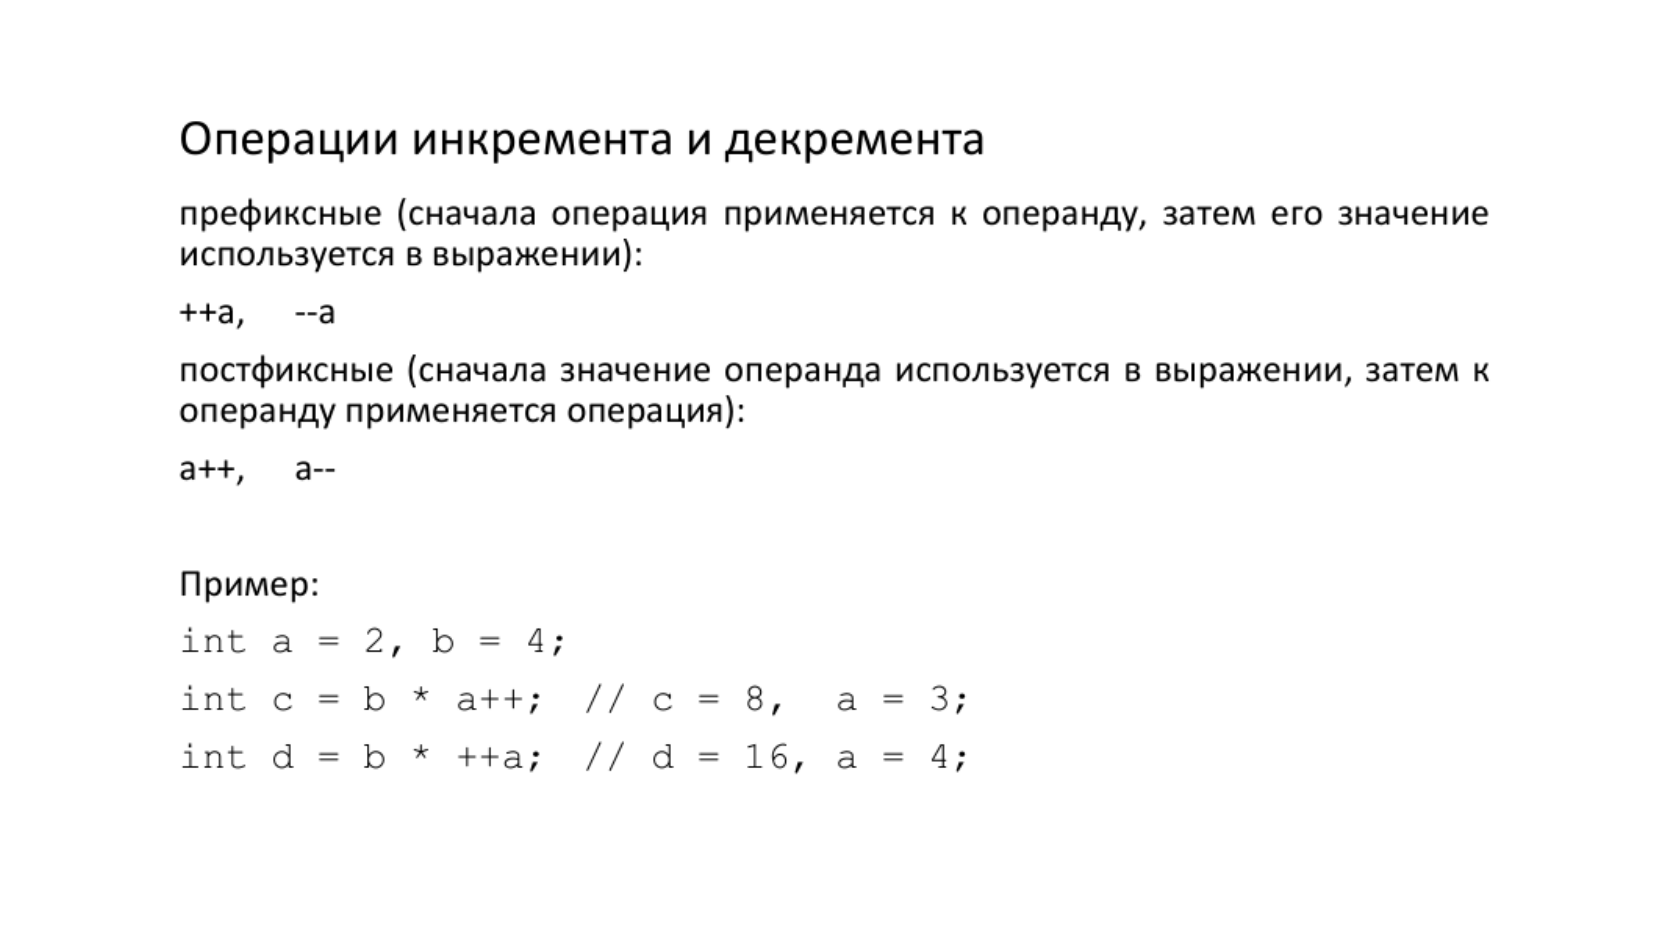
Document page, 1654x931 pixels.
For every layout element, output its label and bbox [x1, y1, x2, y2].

picture [158, 120, 1506, 815]
